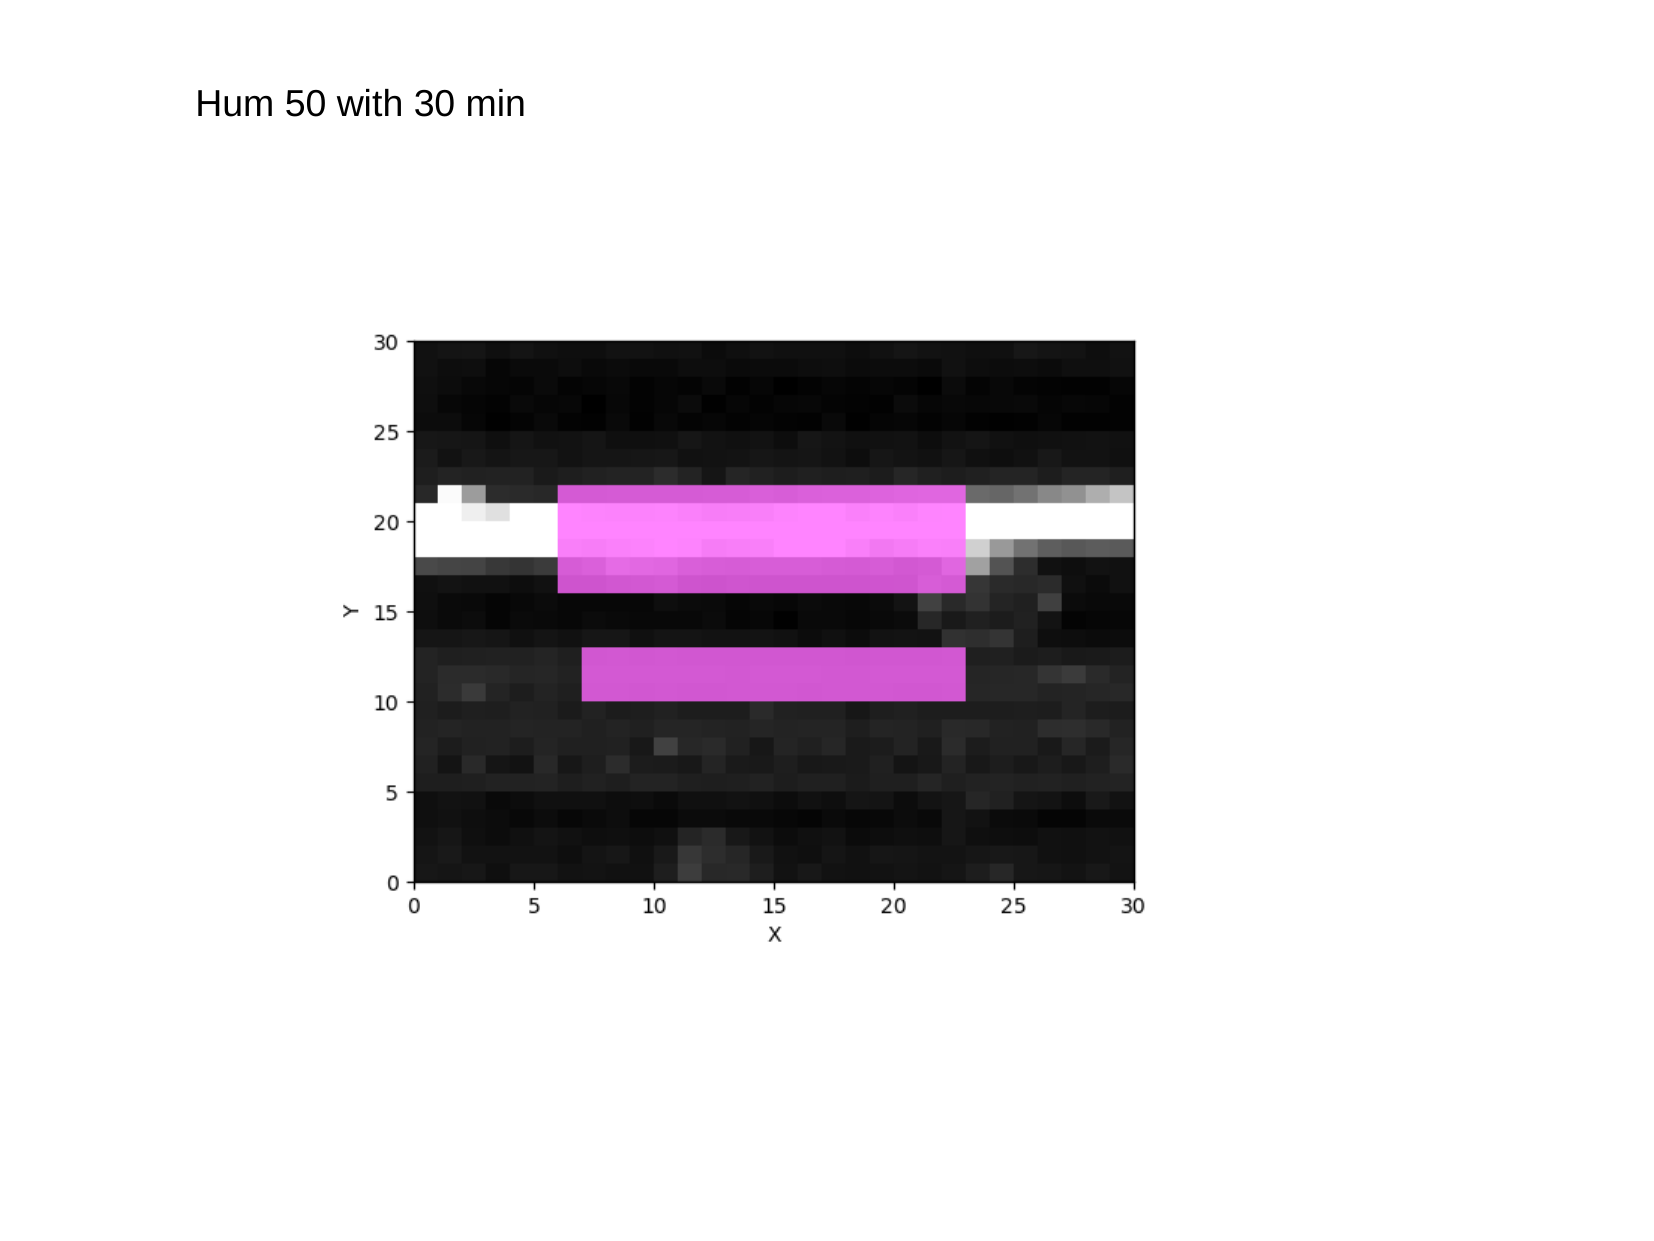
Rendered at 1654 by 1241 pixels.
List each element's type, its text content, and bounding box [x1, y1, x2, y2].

text_box Hum 50 with 30 min [180, 75, 542, 132]
picture [270, 269, 1230, 990]
